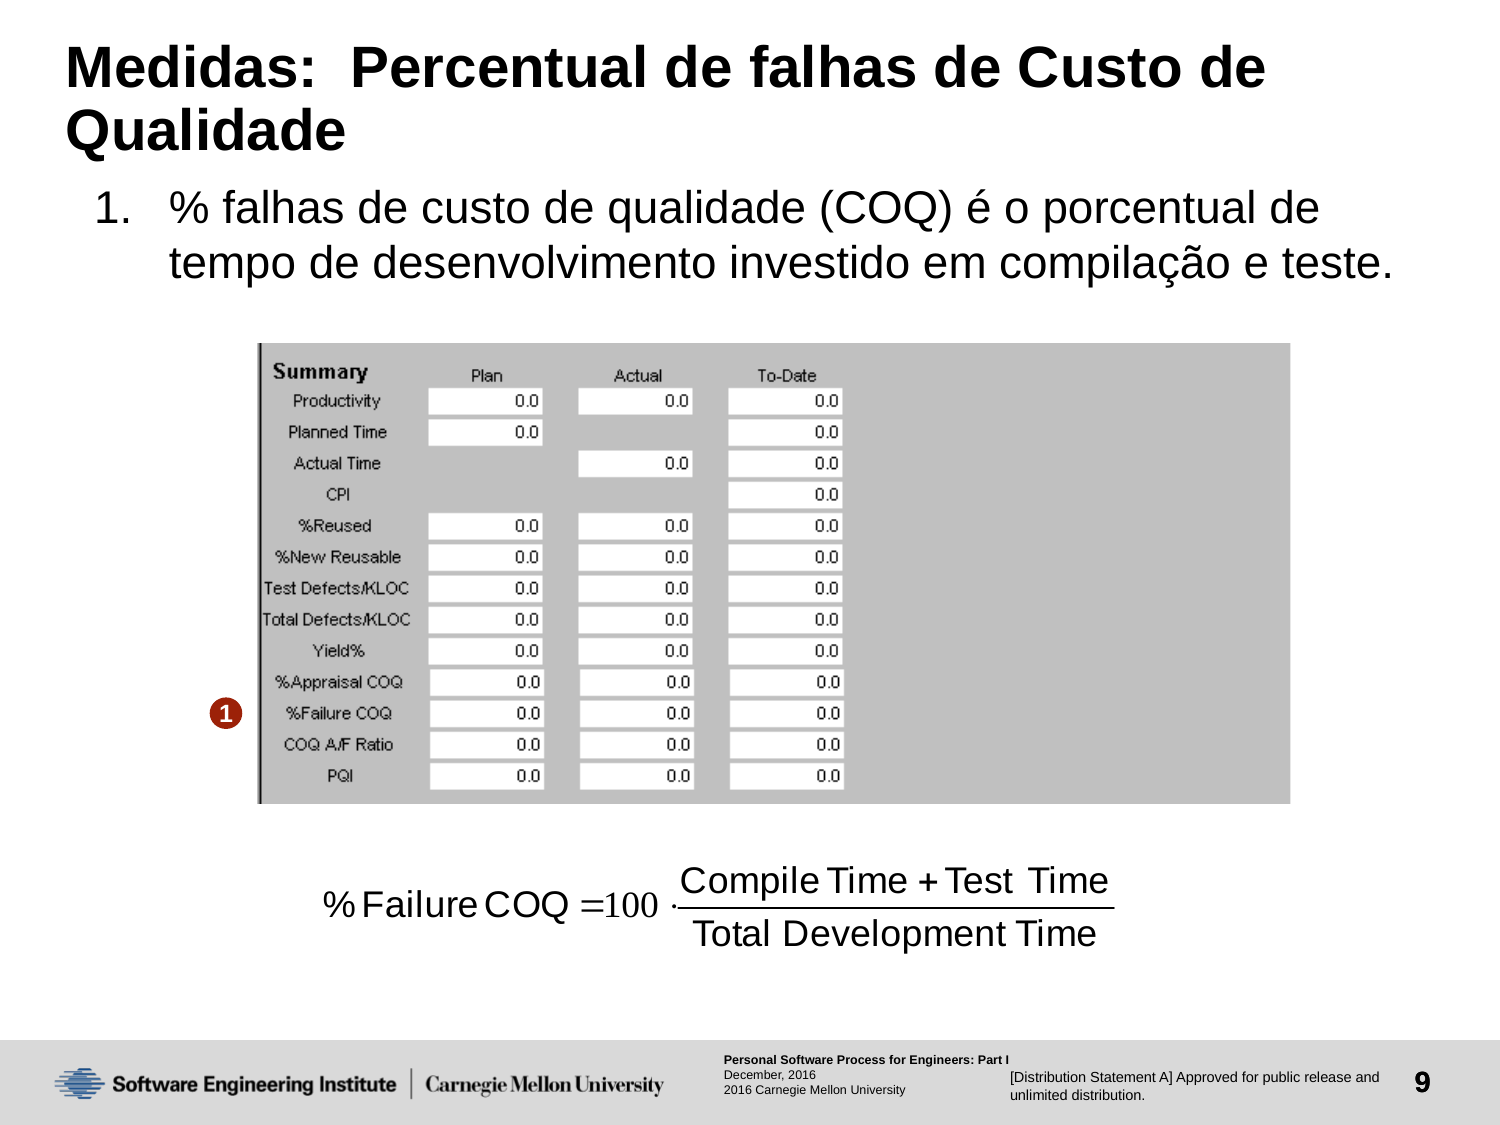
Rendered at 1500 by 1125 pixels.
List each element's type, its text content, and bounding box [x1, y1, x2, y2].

picture [46, 1061, 673, 1104]
picture [209, 343, 1291, 804]
picture [318, 858, 1121, 961]
list % falhas de custo de qualidade (COQ) é o porcentual de tempo de desenvolvimento investido em compilação e teste. [65, 177, 1431, 357]
title Medidas: Percentual de falhas de Custo de Qualidade [65, 37, 1313, 148]
